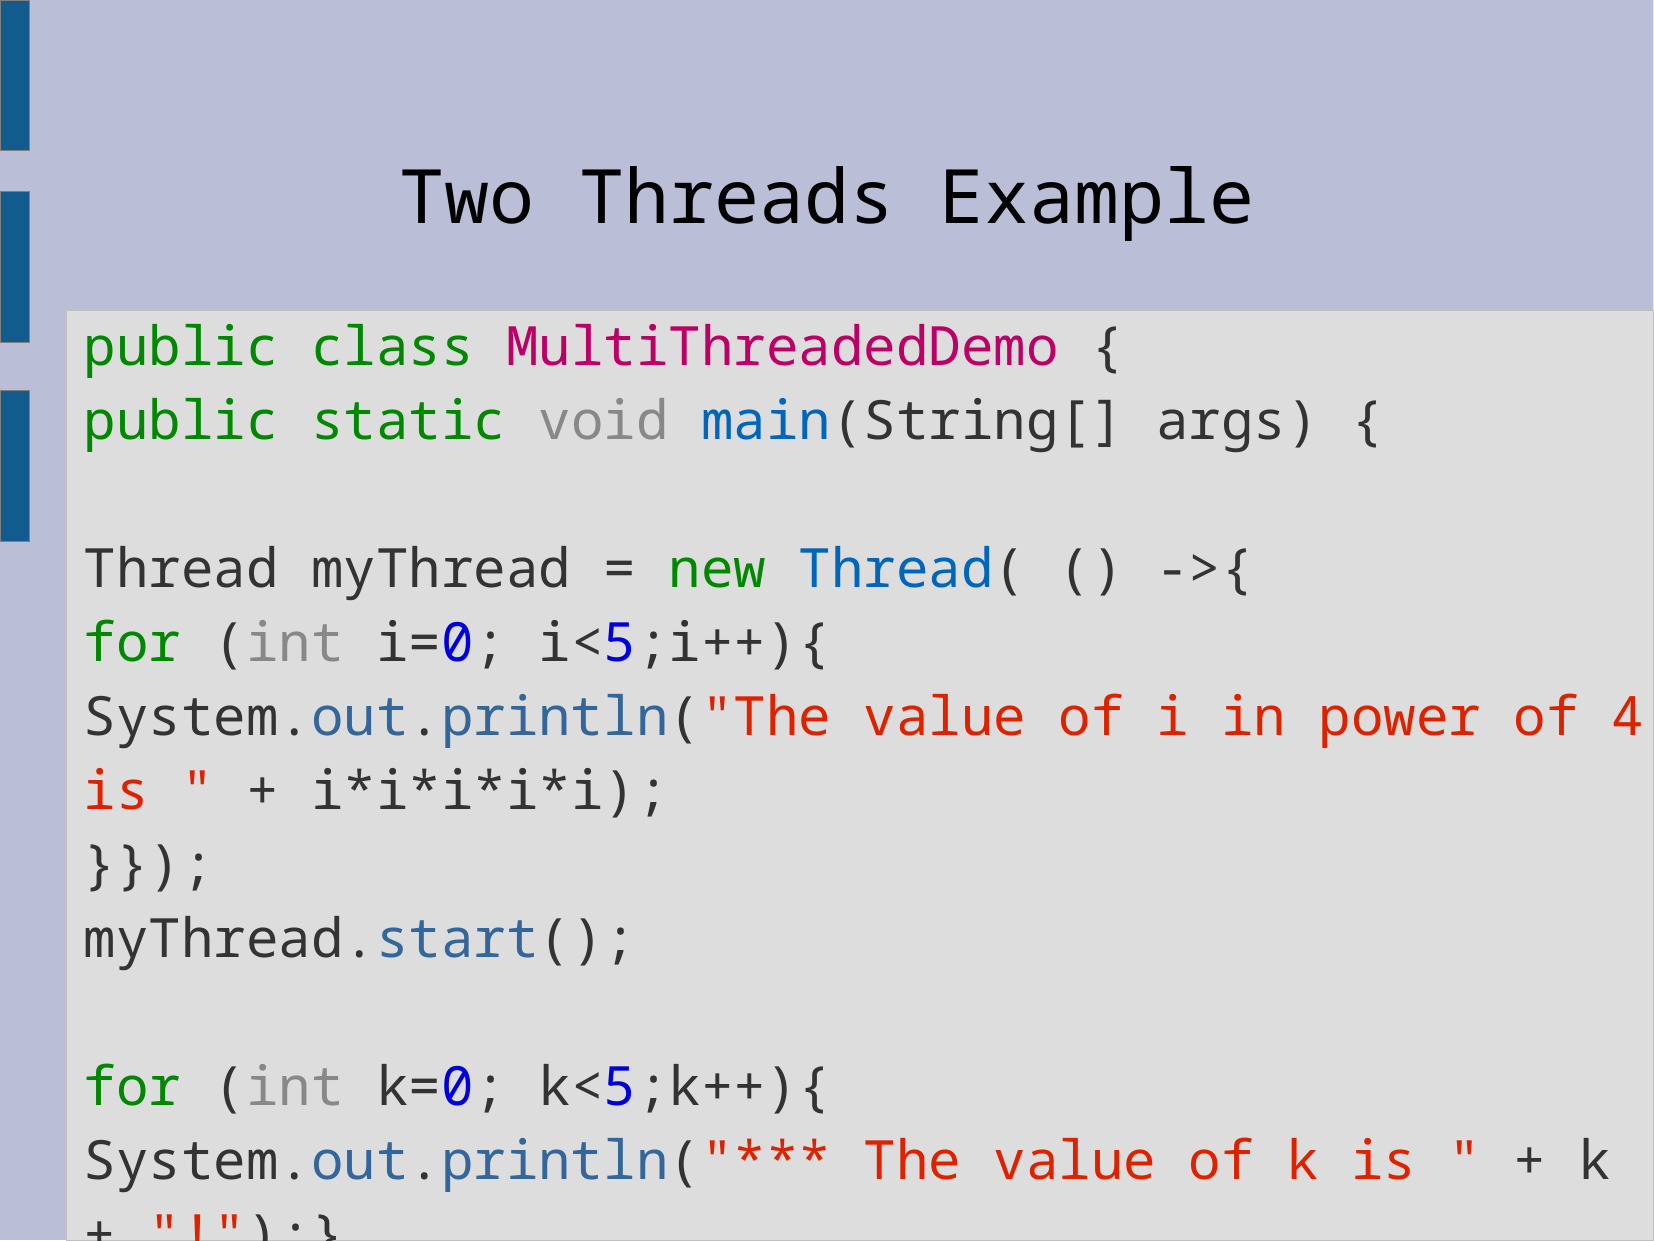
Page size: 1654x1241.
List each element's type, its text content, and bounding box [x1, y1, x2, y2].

text_box public class MultiThreadedDemo { public static void main(String[] args) { Thread myThread = new Thread( () ->{ for (int i=0; i<5;i++){ System.out.println("The value of i in power of 4 is " + i*i*i*i*i); }}); myThread.start(); for (int k=0; k<5;k++){ System.out.println("*** The value of k is " + k + "!");} }} [68, 300, 1654, 1205]
title Two Threads Example [121, 91, 1534, 299]
